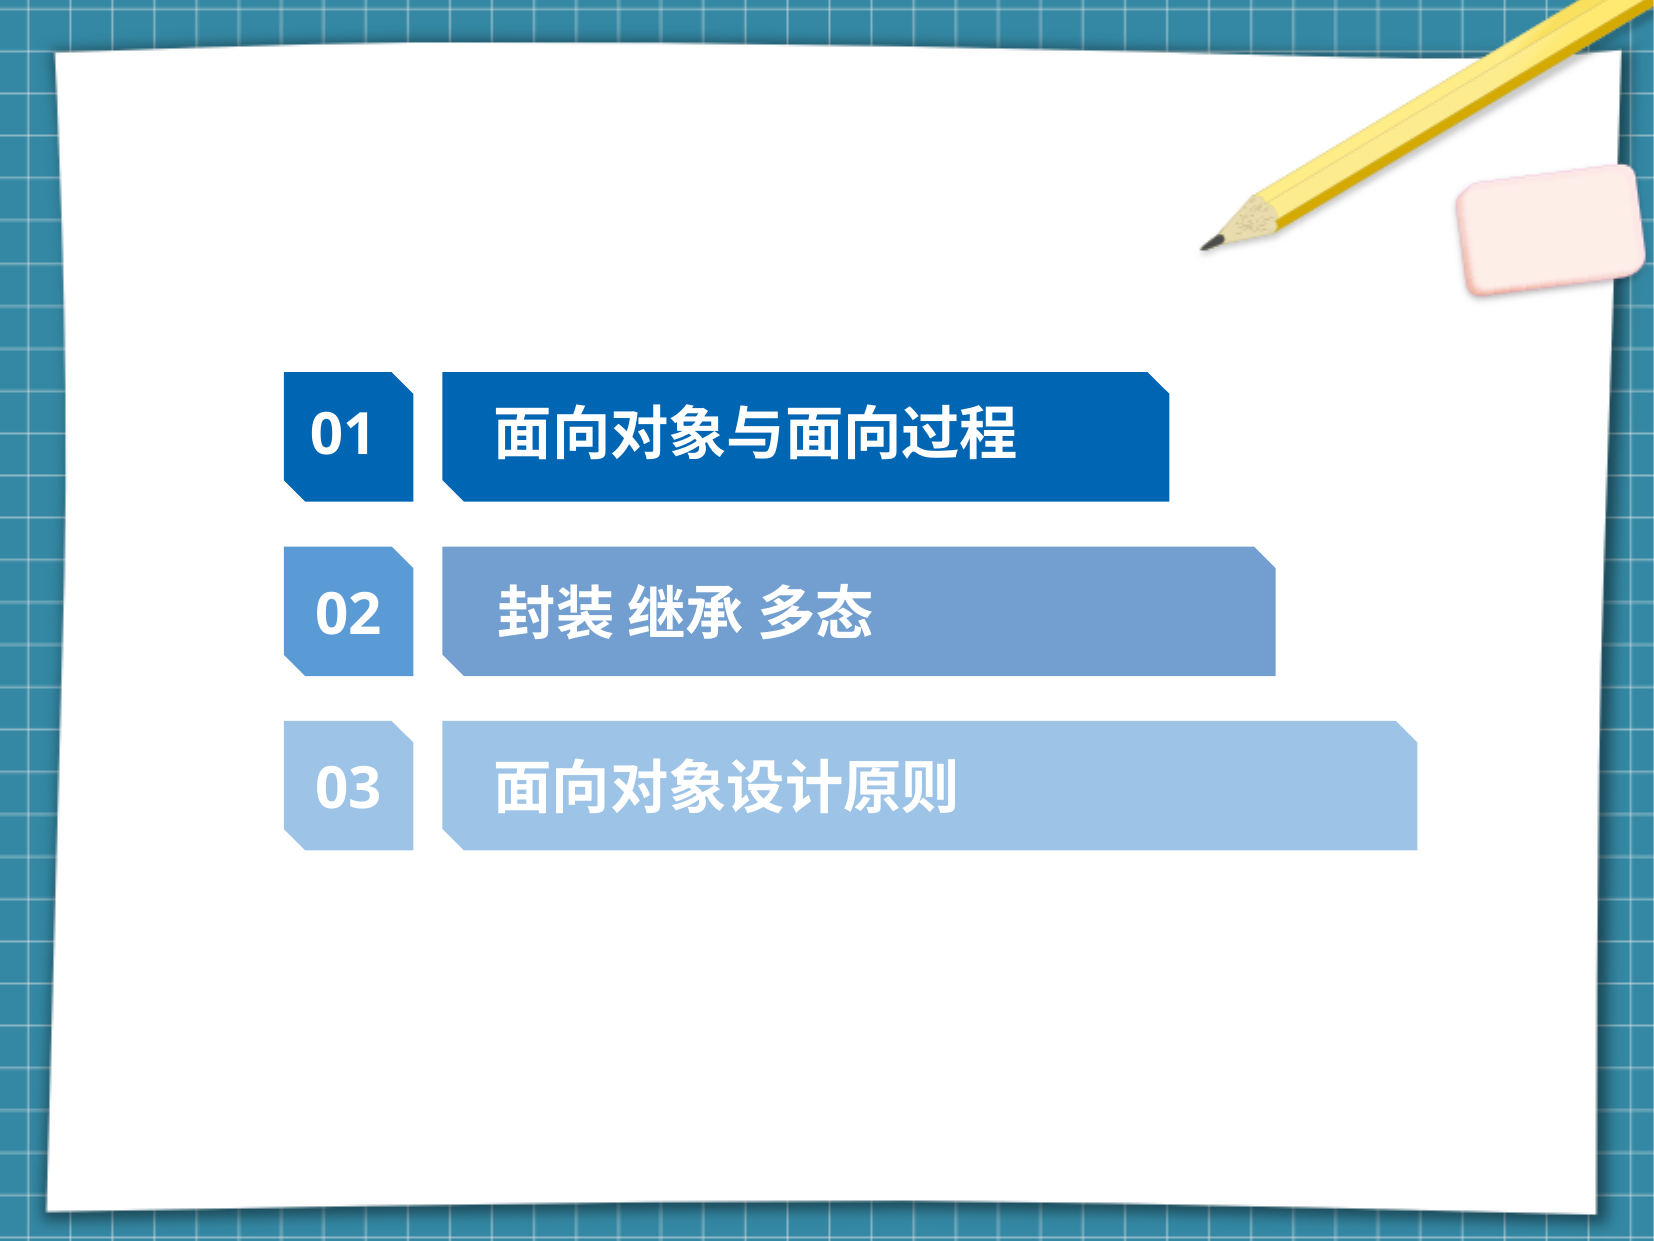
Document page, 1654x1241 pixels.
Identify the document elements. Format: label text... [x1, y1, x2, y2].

text_box 03 [300, 742, 397, 828]
text_box 面向对象设计原则 [478, 742, 975, 828]
text_box 面向对象与面向过程 [479, 389, 1033, 474]
text_box [283, 372, 414, 502]
text_box 01 [295, 389, 392, 474]
text_box 封装 继承 多态 [483, 568, 889, 654]
text_box [283, 720, 414, 851]
text_box [442, 546, 1276, 677]
picture [0, 0, 1654, 1241]
text_box 02 [300, 568, 397, 654]
text_box [442, 372, 1170, 502]
text_box [442, 720, 1418, 851]
text_box [283, 546, 414, 677]
